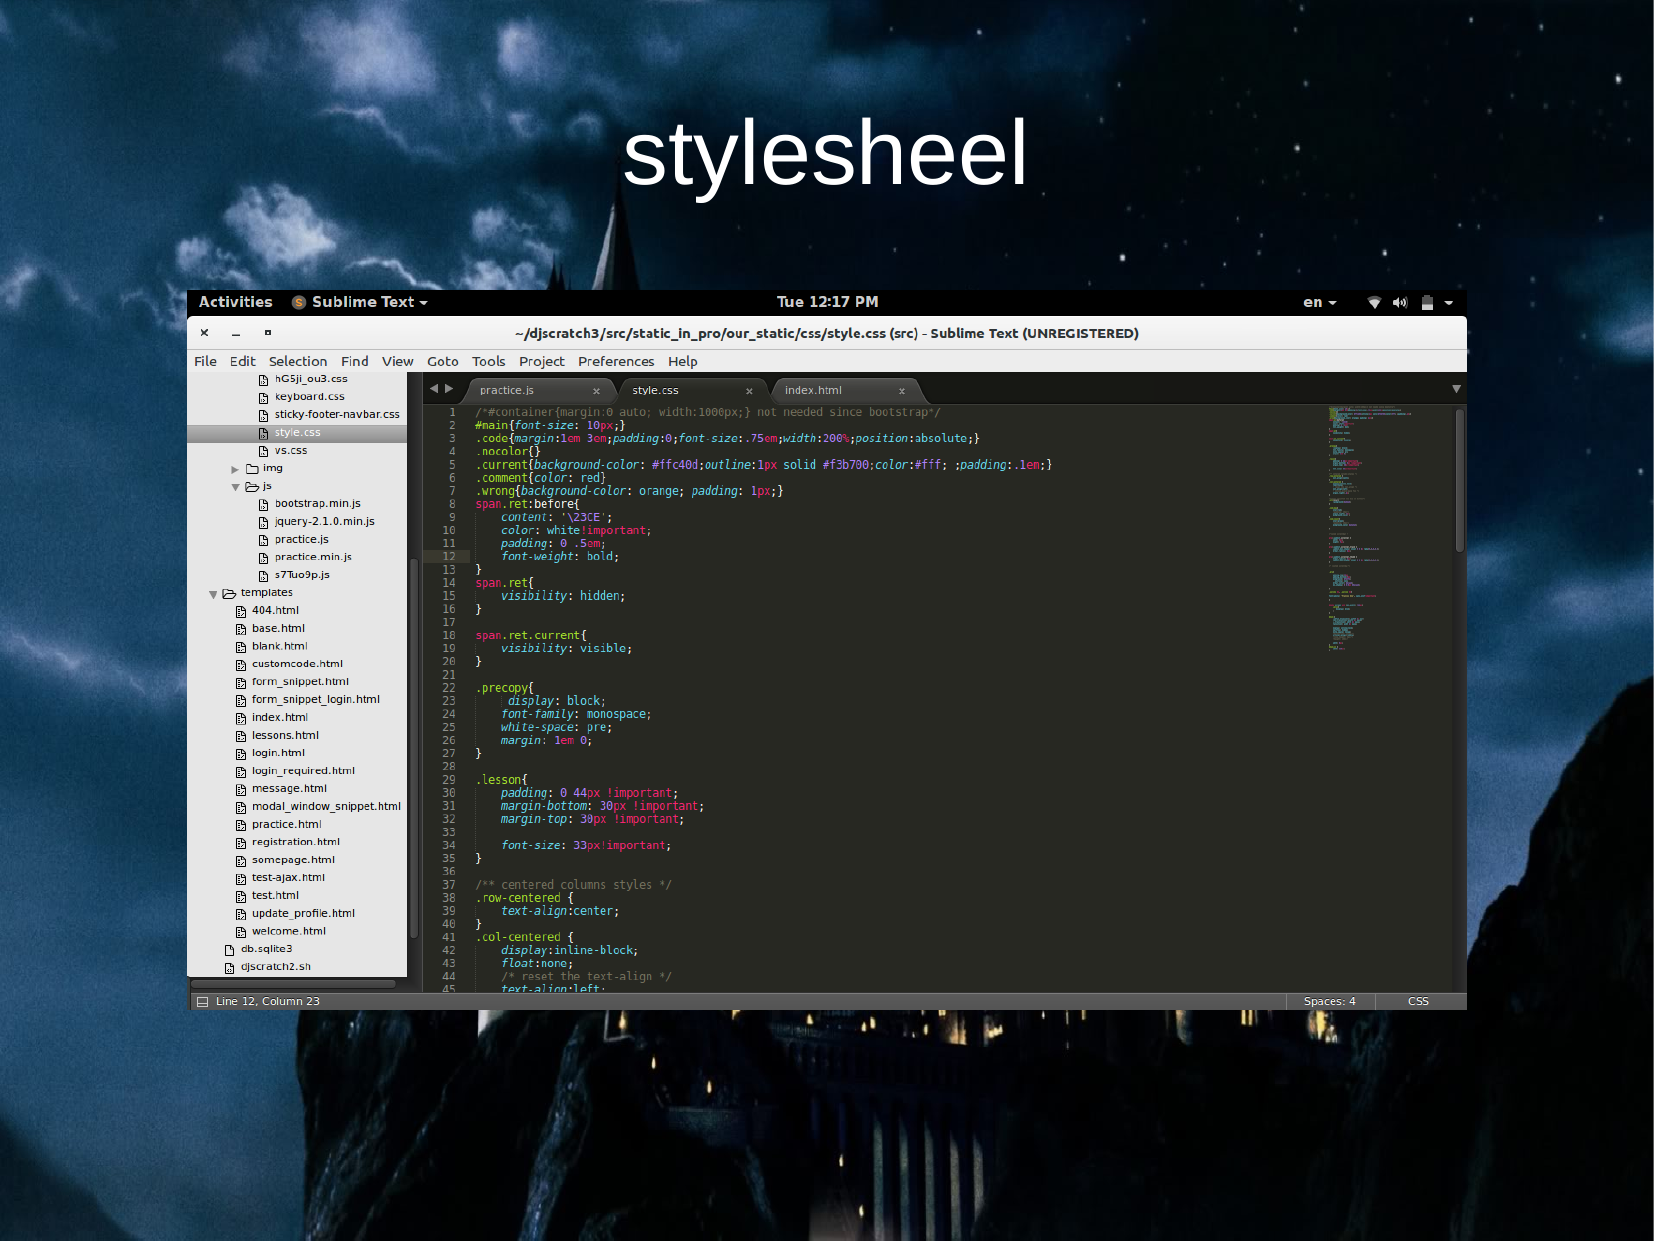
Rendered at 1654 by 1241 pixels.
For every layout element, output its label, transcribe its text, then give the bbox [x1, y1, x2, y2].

title stylesheel [82, 49, 1571, 257]
picture [0, 0, 1654, 1241]
